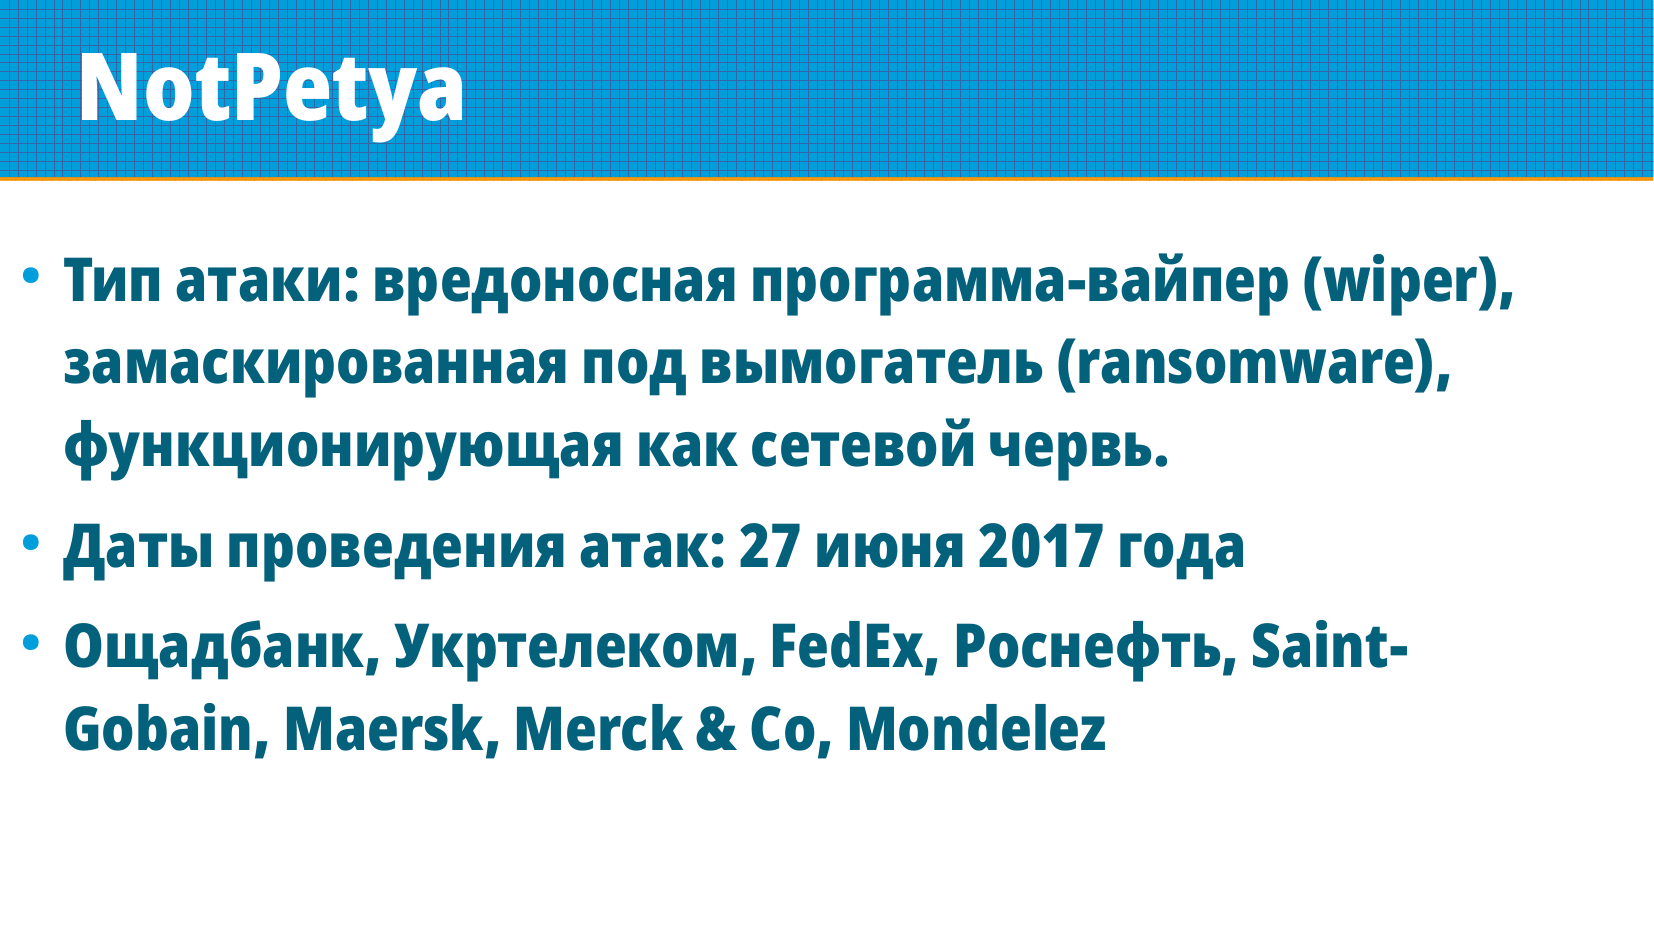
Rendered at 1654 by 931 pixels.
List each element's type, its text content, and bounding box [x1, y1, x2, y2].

list Тип атаки: вредоносная программа-вайпер (wiper), замаскированная под вымогатель (ransomware), функционирующая как сетевой червь. Даты проведения атак: 27 июня 2017 года Ощадбанк, Укртелеком, FedEx, Роснефть, Saint-Gobain, Maersk, Merck & Co, Mondelez [5, 236, 1536, 857]
title NotPetya [76, 0, 1565, 148]
